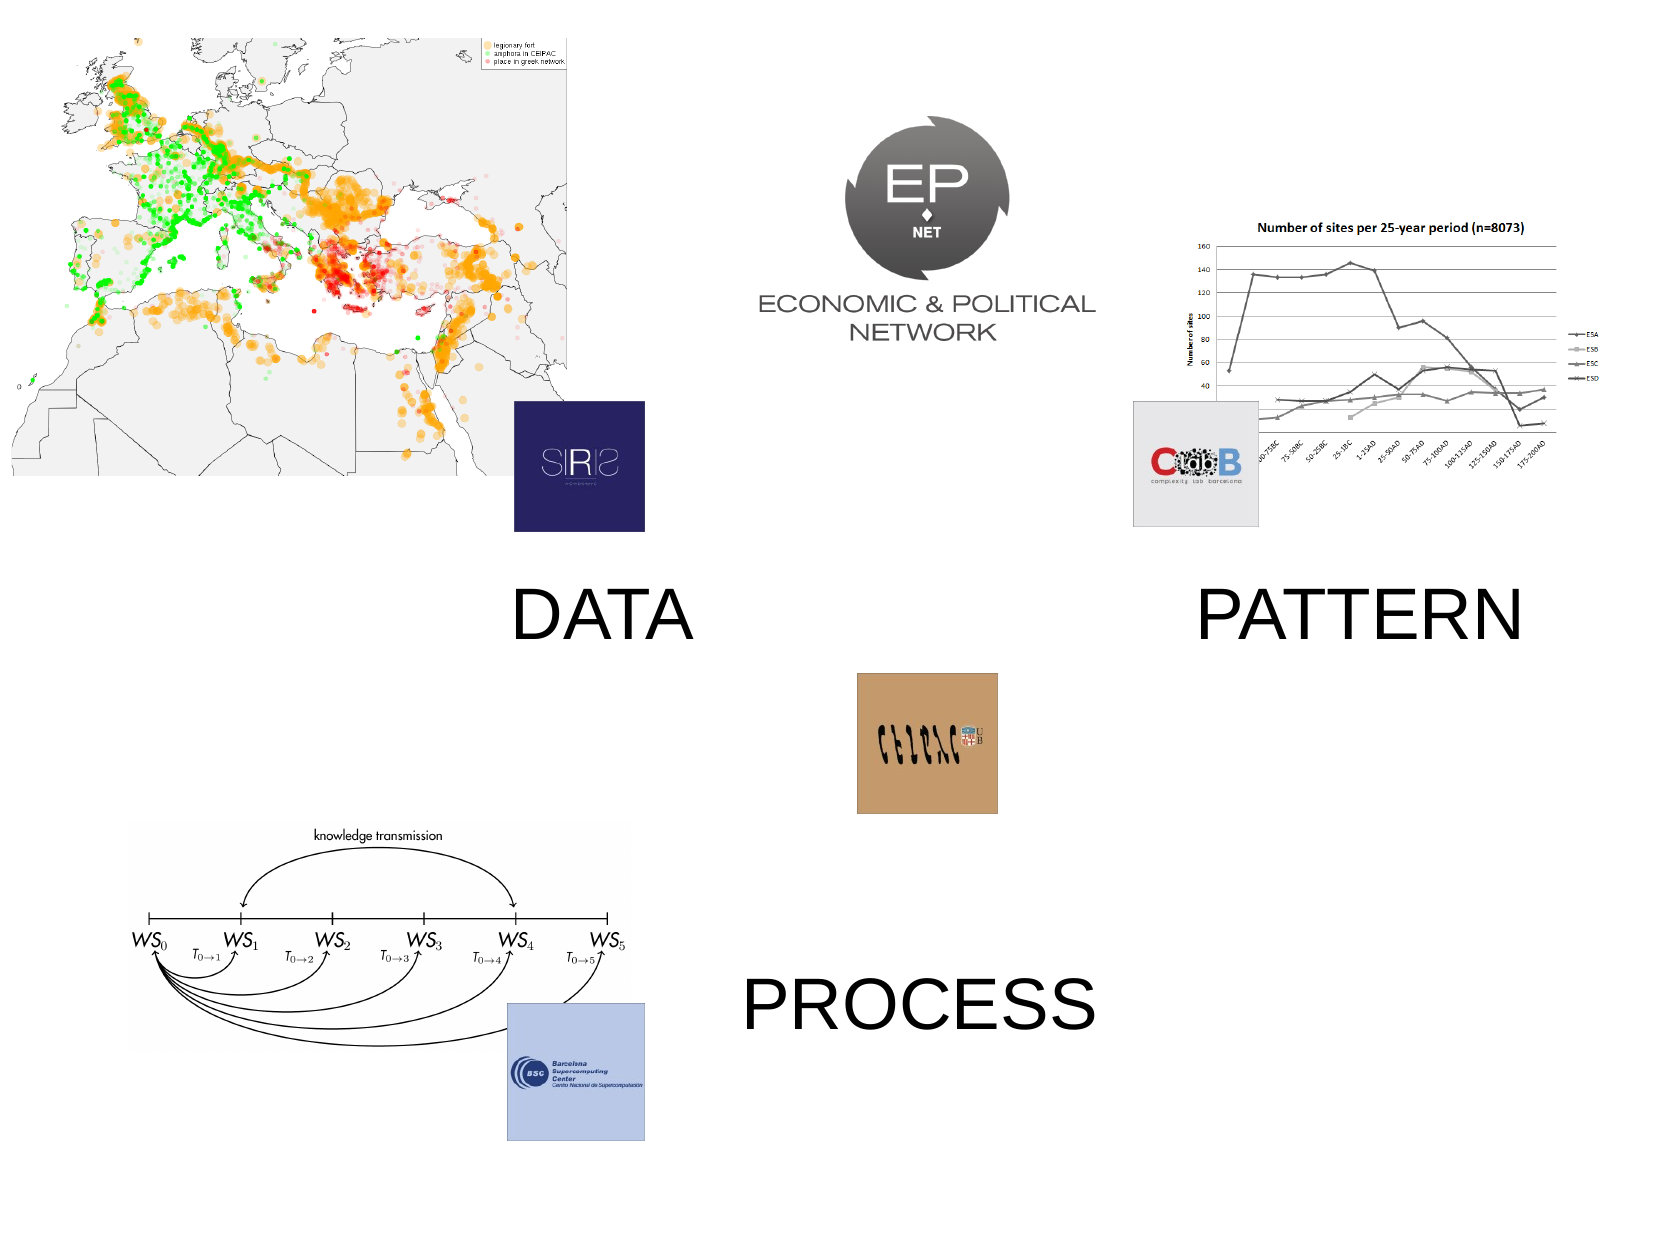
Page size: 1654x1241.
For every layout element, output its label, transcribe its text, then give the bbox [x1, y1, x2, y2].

text_box PROCESS [726, 956, 1128, 1054]
text_box DATA [496, 566, 721, 663]
picture [11, 38, 645, 532]
picture [857, 673, 998, 814]
text_box PATTERN [1181, 566, 1548, 663]
picture [129, 821, 645, 1141]
picture [756, 109, 1098, 343]
picture [1133, 212, 1607, 527]
